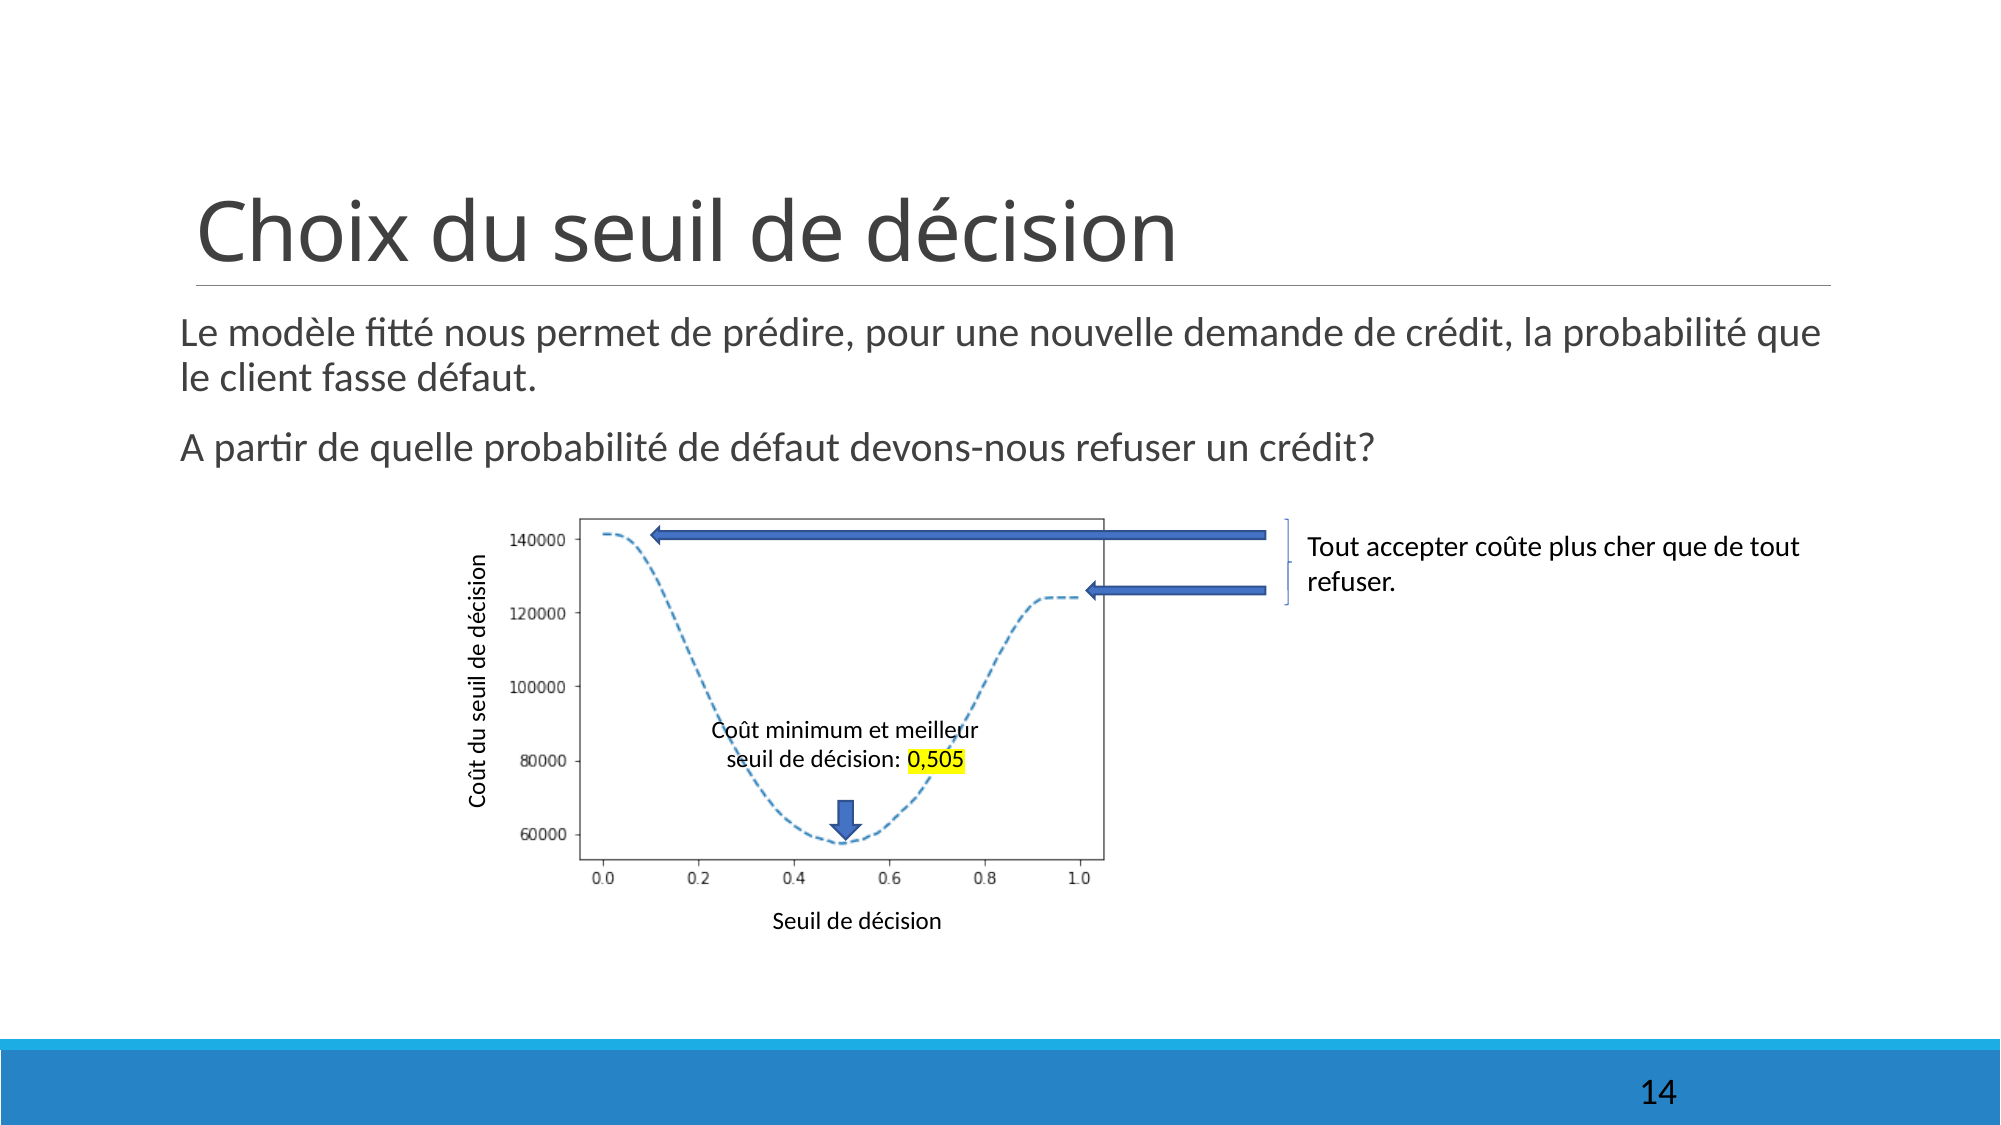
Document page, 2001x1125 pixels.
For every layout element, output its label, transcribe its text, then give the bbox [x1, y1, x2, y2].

text_box Coût du seuil de décision [452, 538, 499, 824]
picture [498, 509, 1113, 897]
text_box [651, 527, 1266, 543]
text_box [1624, 1059, 1840, 1120]
text_box Tout accepter coûte plus cher que de tout refuser. [1292, 519, 1907, 606]
list Le modèle fitté nous permet de prédire, pour une nouvelle demande de crédit, la probabilité que le client fasse défaut. A partir de quelle probabilité de défaut devons-nous refuser un crédit? [180, 302, 1831, 1060]
text_box [1086, 582, 1266, 599]
title Choix du seuil de décision [180, 47, 1831, 286]
text_box Seuil de décision [715, 897, 1000, 943]
text_box Coût minimum et meilleur seuil de décision: 0,505 [673, 705, 1018, 782]
text_box [831, 801, 861, 840]
